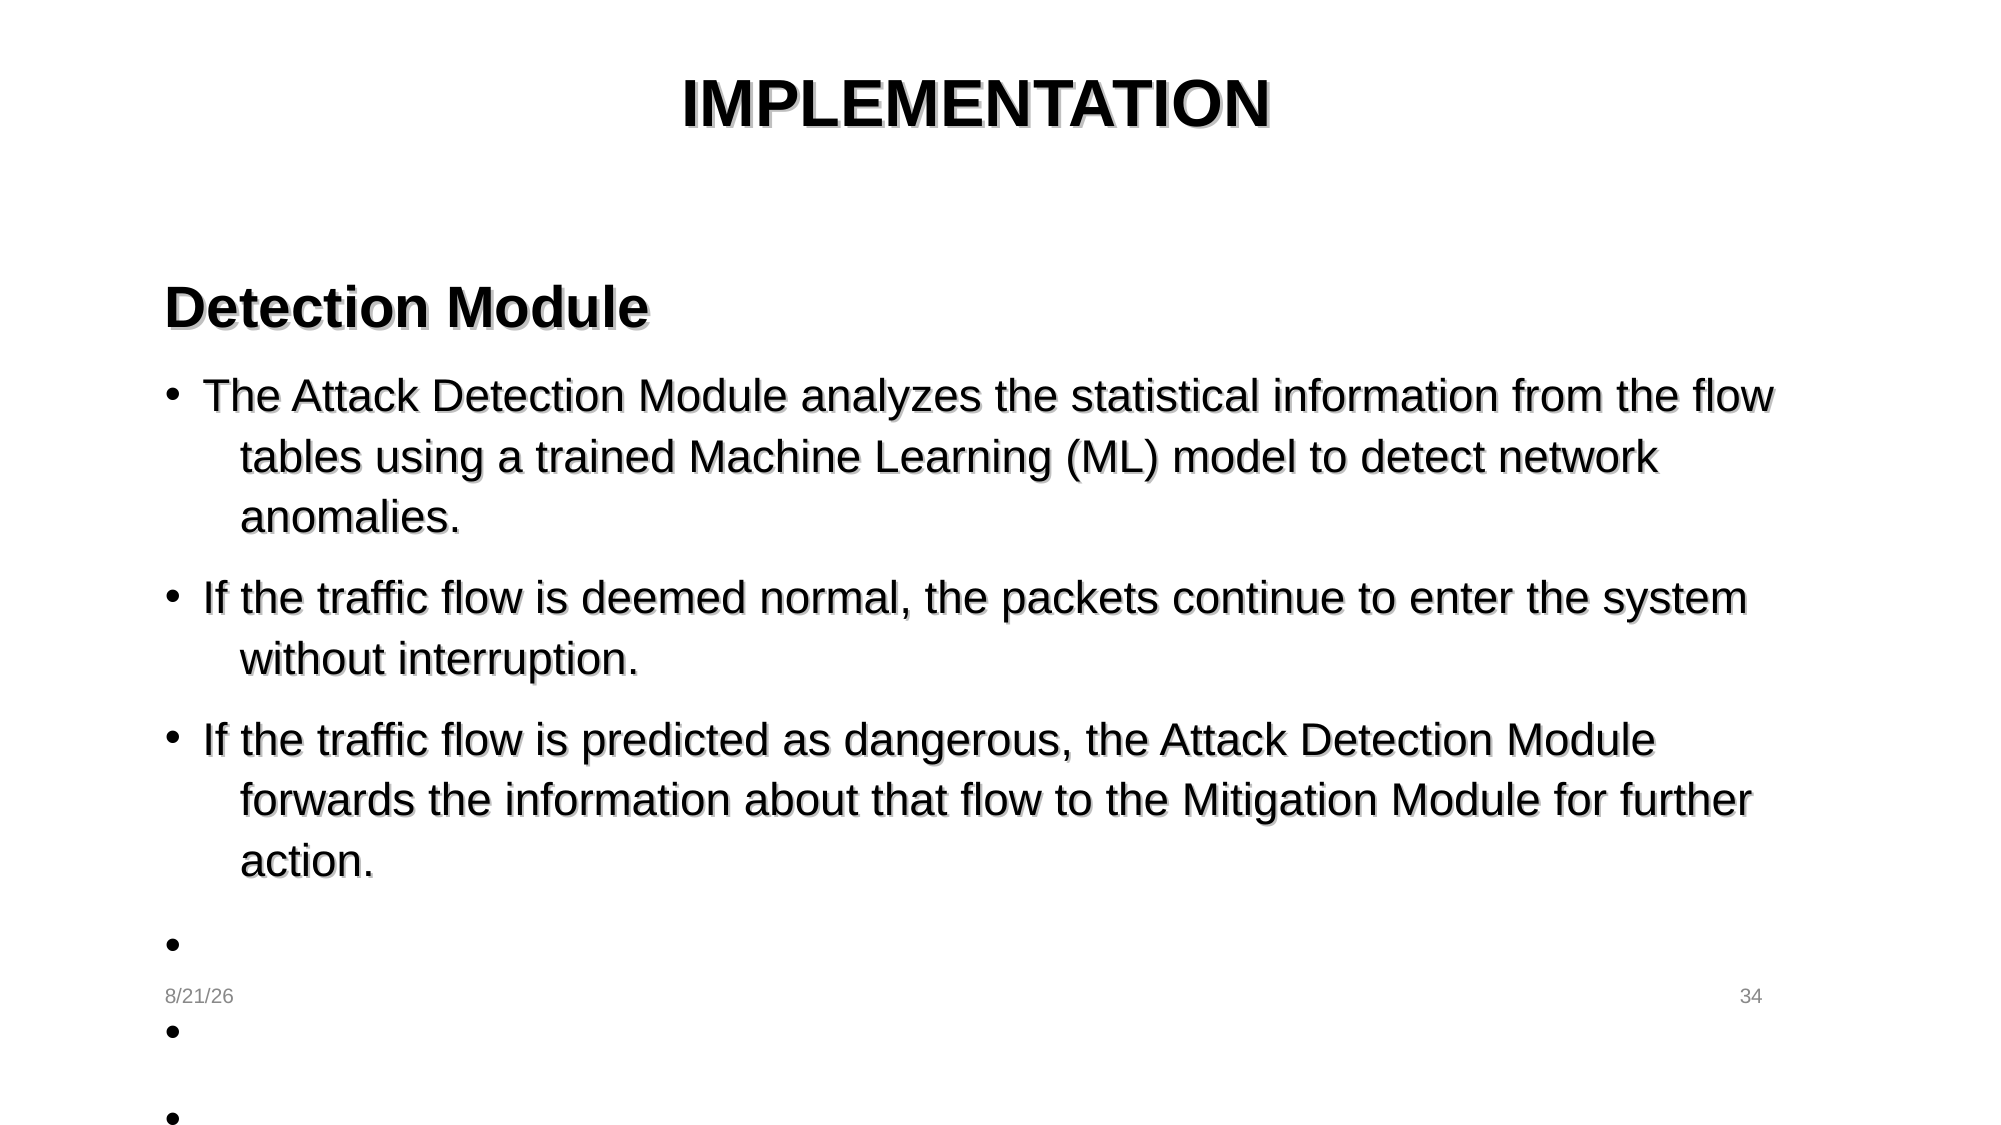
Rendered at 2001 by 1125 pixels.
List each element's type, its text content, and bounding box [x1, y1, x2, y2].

title Implementation [127, 29, 1827, 179]
list Detection Module The Attack Detection Module analyzes the statistical information from the flow tables using a trained Machine Learning (ML) model to detect network anomalies. If the traffic flow is deemed normal, the packets continue to enter the system without interruption. If the traffic flow is predicted as dangerous, the Attack Detection Module forwards the information about that flow to the Mitigation Module for further action. [149, 248, 1849, 980]
slide_number December 27, 2024 [149, 980, 600, 1025]
slide_number 35 [1724, 980, 1849, 1025]
